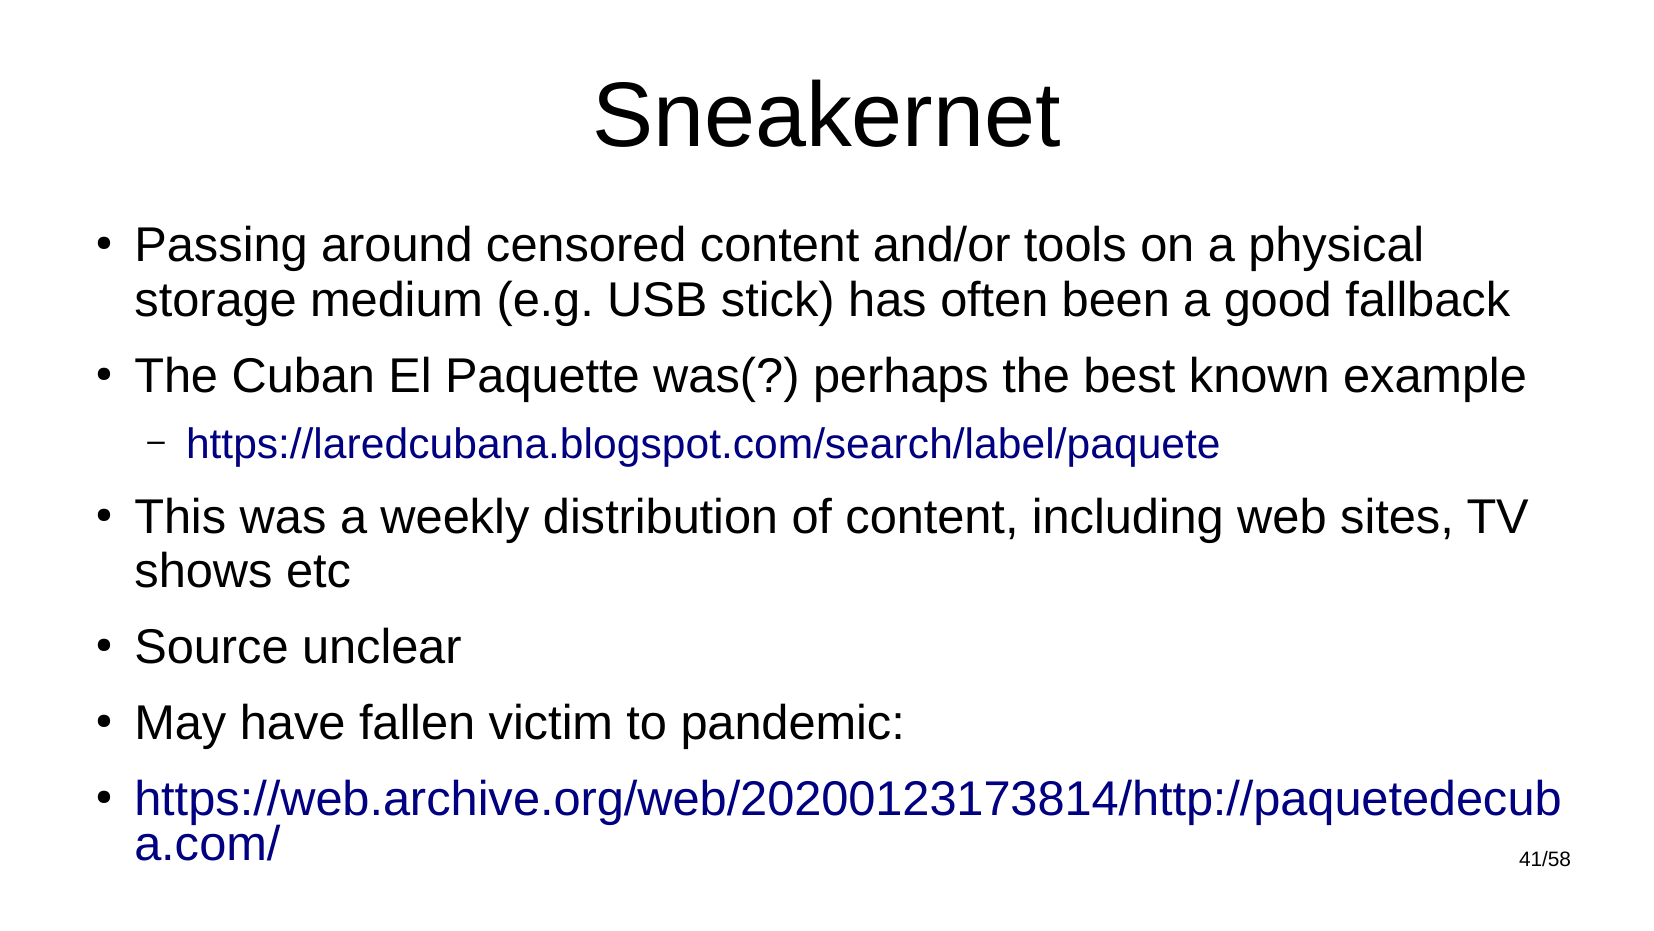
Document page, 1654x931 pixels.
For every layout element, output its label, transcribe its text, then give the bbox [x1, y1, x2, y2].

list Passing around censored content and/or tools on a physical storage medium (e.g. USB stick) has often been a good fallback The Cuban El Paquette was(?) perhaps the best known example https://laredcubana.blogspot.com/search/label/paquete This was a weekly distribution of content, including web sites, TV shows etc Source unclear May have fallen victim to pandemic: https://web.archive.org/web/20200123173814/http://paquetedecuba.com/ [82, 217, 1571, 839]
title Sneakernet [82, 37, 1571, 193]
